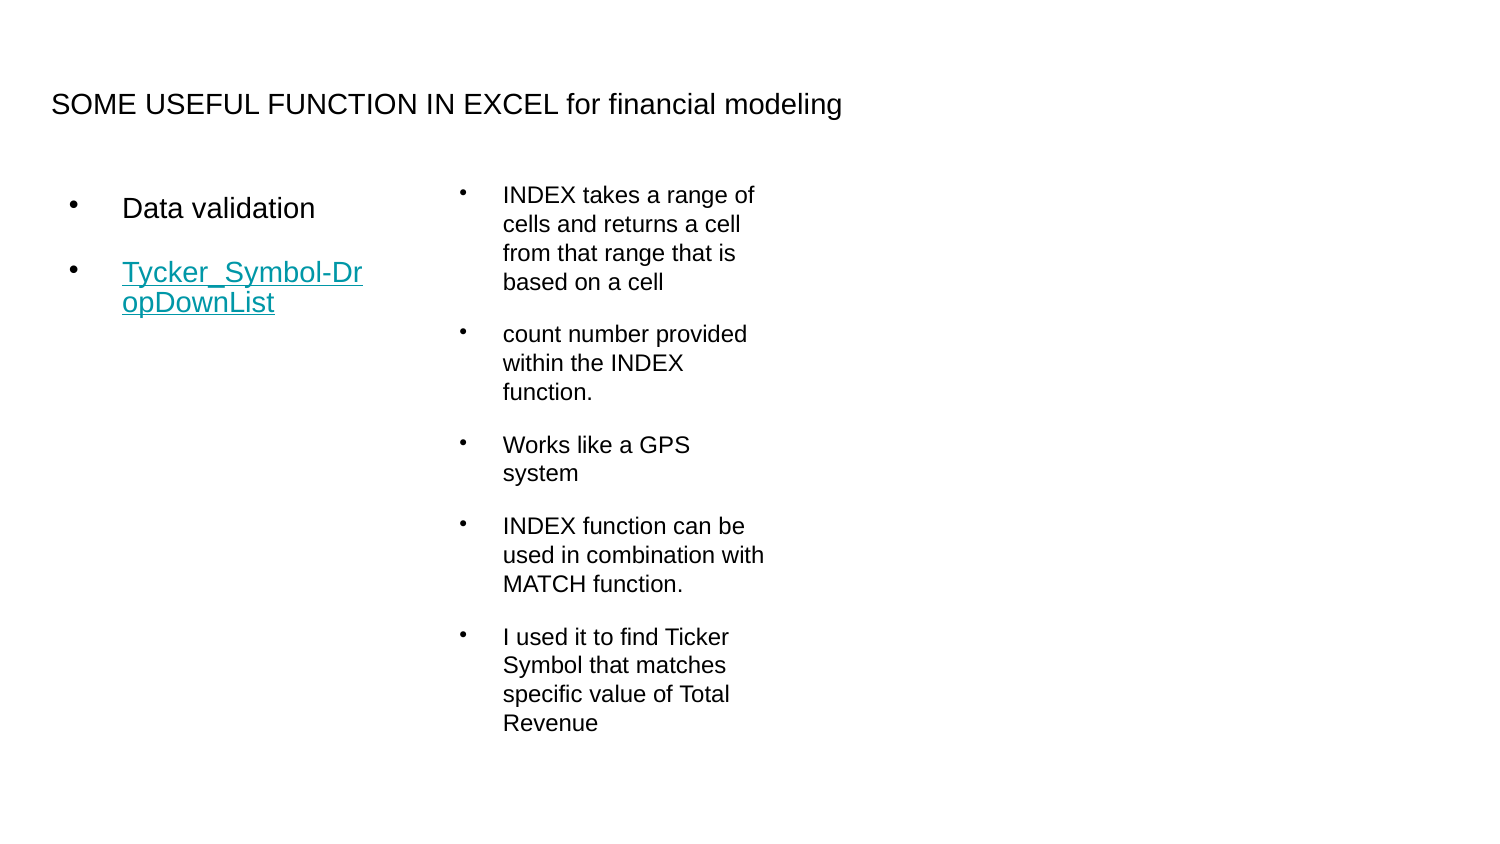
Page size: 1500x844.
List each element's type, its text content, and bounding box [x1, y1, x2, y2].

text_box Data validation Tycker_Symbol-DropDownList [51, 189, 372, 750]
text_box INDEX takes a range of cells and returns a cell from that range that is based on a cell count number provided within the INDEX function. Works like a GPS system INDEX function can be used in combination with MATCH function. I used it to find Ticker Symbol that matches specific value of Total Revenue [444, 180, 765, 741]
text_box SOME USEFUL FUNCTION IN EXCEL for financial modeling [51, 72, 1449, 167]
